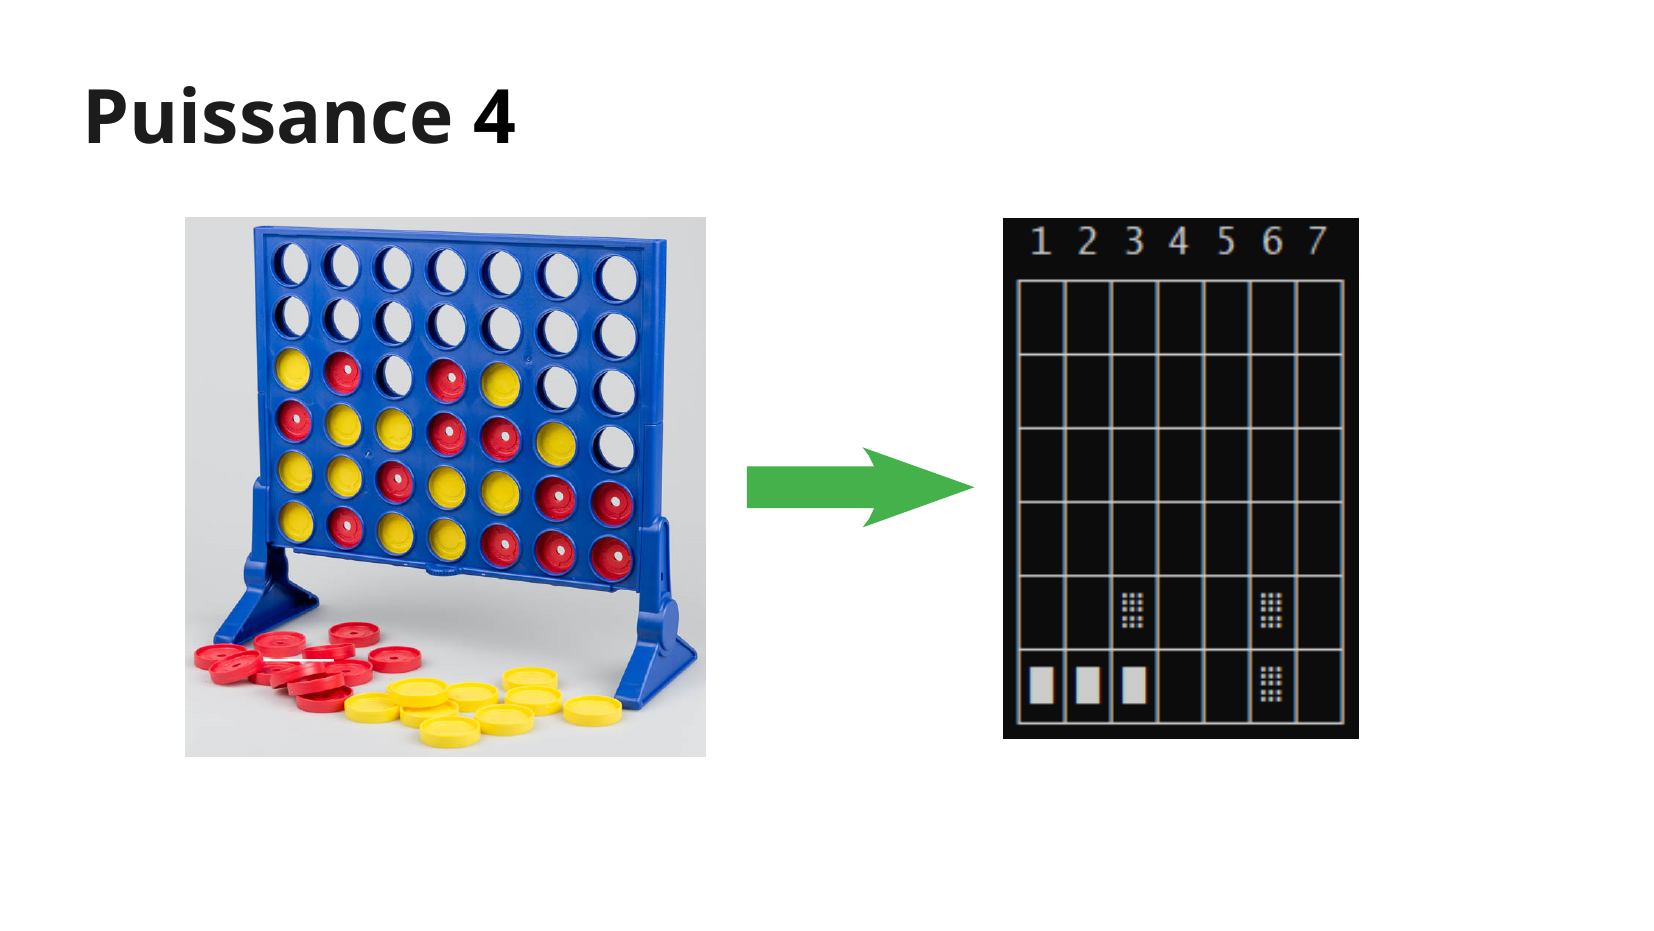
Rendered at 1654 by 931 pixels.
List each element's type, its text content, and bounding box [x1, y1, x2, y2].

picture [1003, 218, 1359, 739]
picture [185, 217, 706, 758]
title Puissance 4 [82, 37, 1571, 193]
